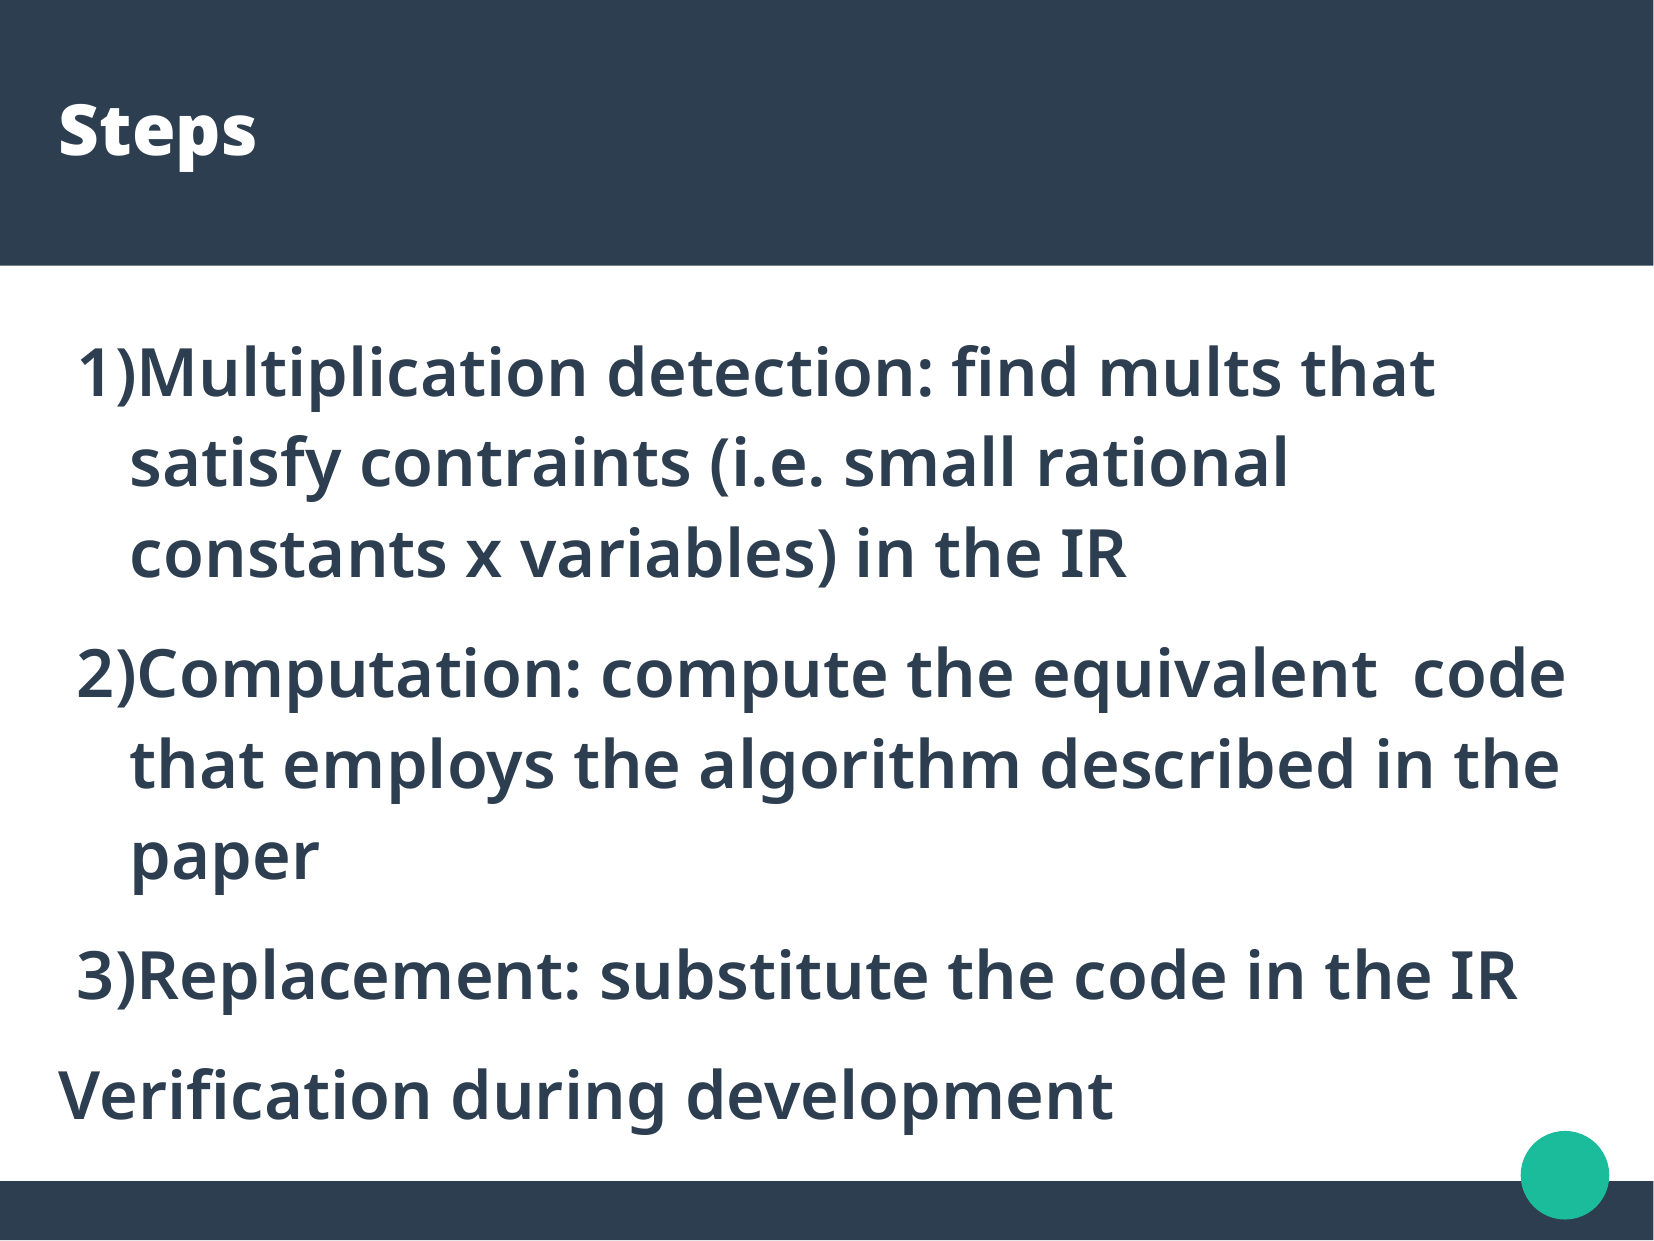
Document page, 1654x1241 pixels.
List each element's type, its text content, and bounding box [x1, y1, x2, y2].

title Steps [59, 49, 1595, 207]
list Multiplication detection: find mults that satisfy contraints (i.e. small rational constants x variables) in the IR Computation: compute the equivalent code that employs the algorithm described in the paper Replacement: substitute the code in the IR Verification during development [59, 324, 1595, 1152]
